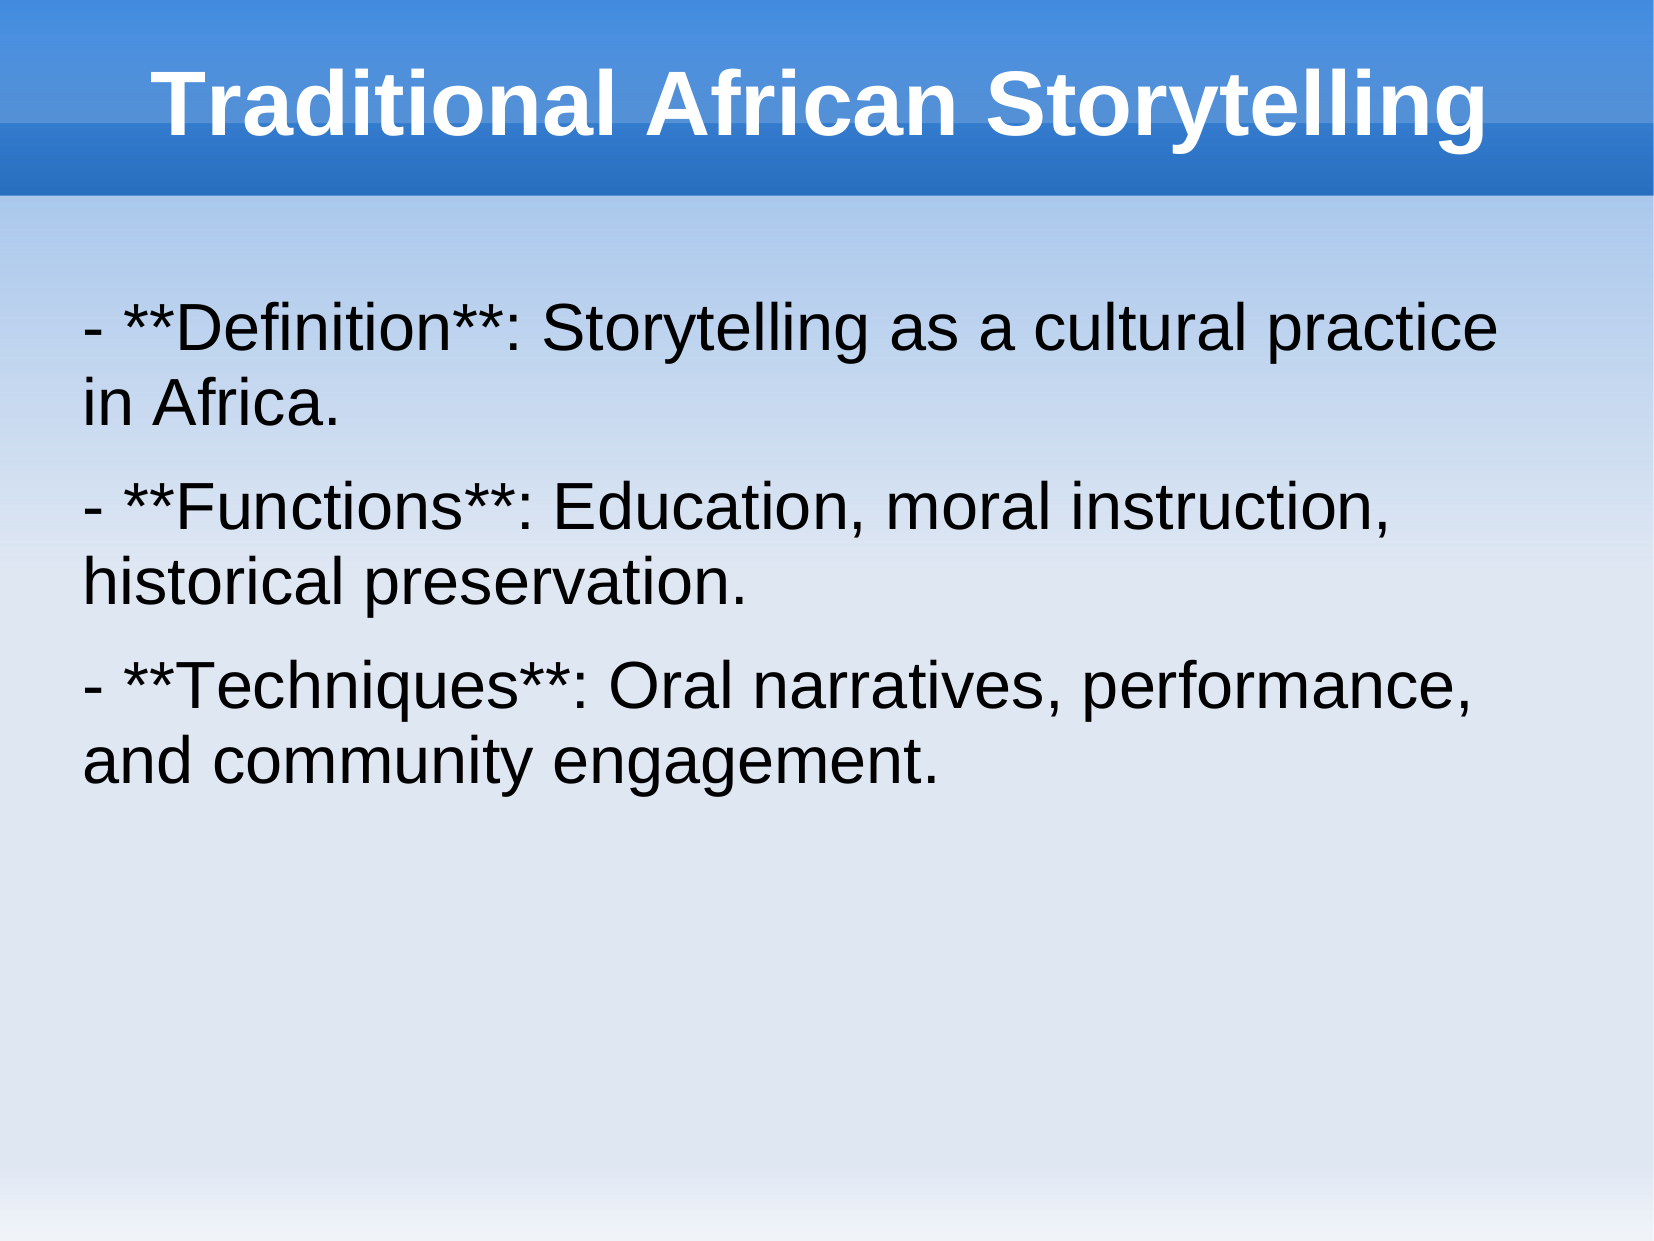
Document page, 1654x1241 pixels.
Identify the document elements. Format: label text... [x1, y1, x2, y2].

picture [0, 0, 1654, 1241]
title Traditional African Storytelling [76, 0, 1565, 208]
list - **Definition**: Storytelling as a cultural practice in Africa. - **Functions**: Education, moral instruction, historical preservation. - **Techniques**: Oral narratives, performance, and community engagement. [82, 290, 1571, 1109]
